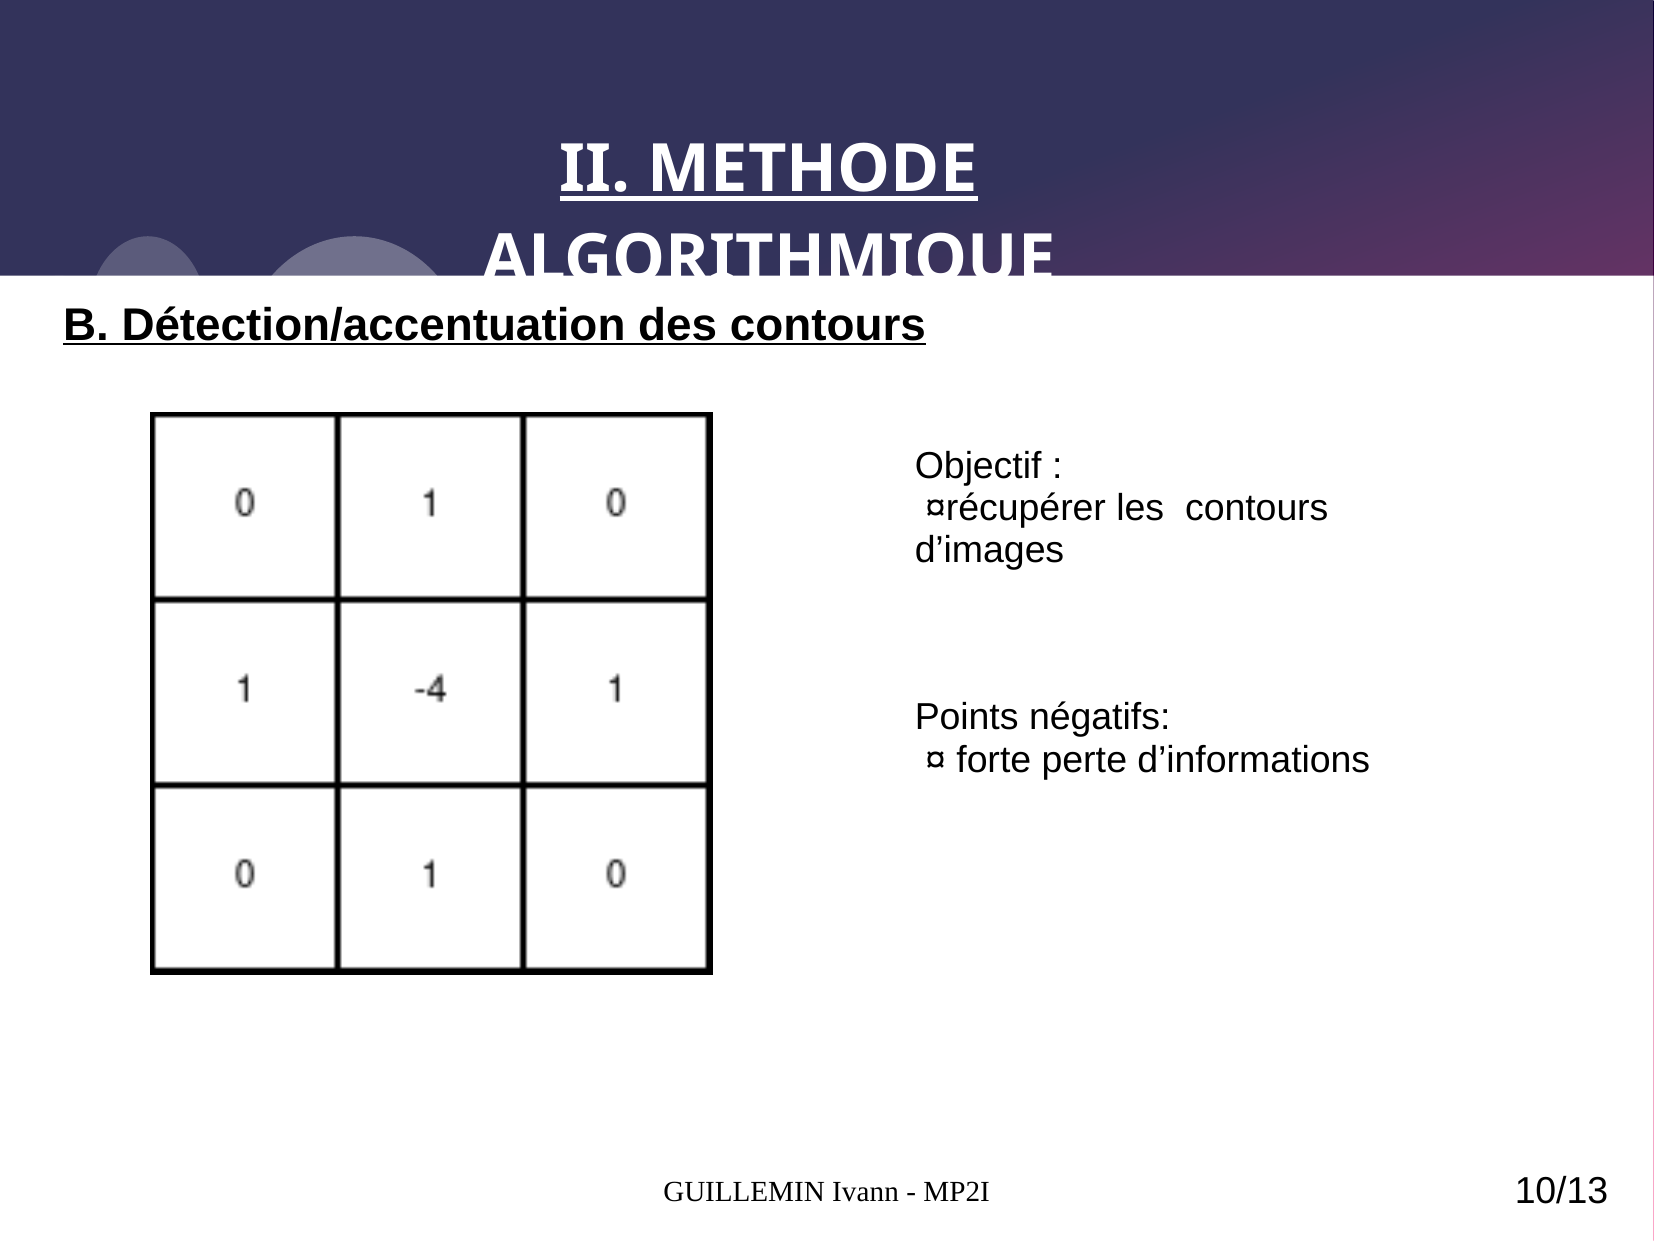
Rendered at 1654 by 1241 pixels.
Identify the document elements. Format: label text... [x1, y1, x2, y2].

text_box B. Détection/accentuation des contours [48, 291, 1013, 409]
text_box II. METHODE ALGORITHMIQUE [300, 112, 1238, 195]
text_box 10/13 [1500, 1162, 1651, 1220]
text_box Objectif : ¤récupérer les contours d’images Points négatifs: ¤ forte perte d’informations [900, 436, 1501, 830]
picture [150, 412, 713, 976]
